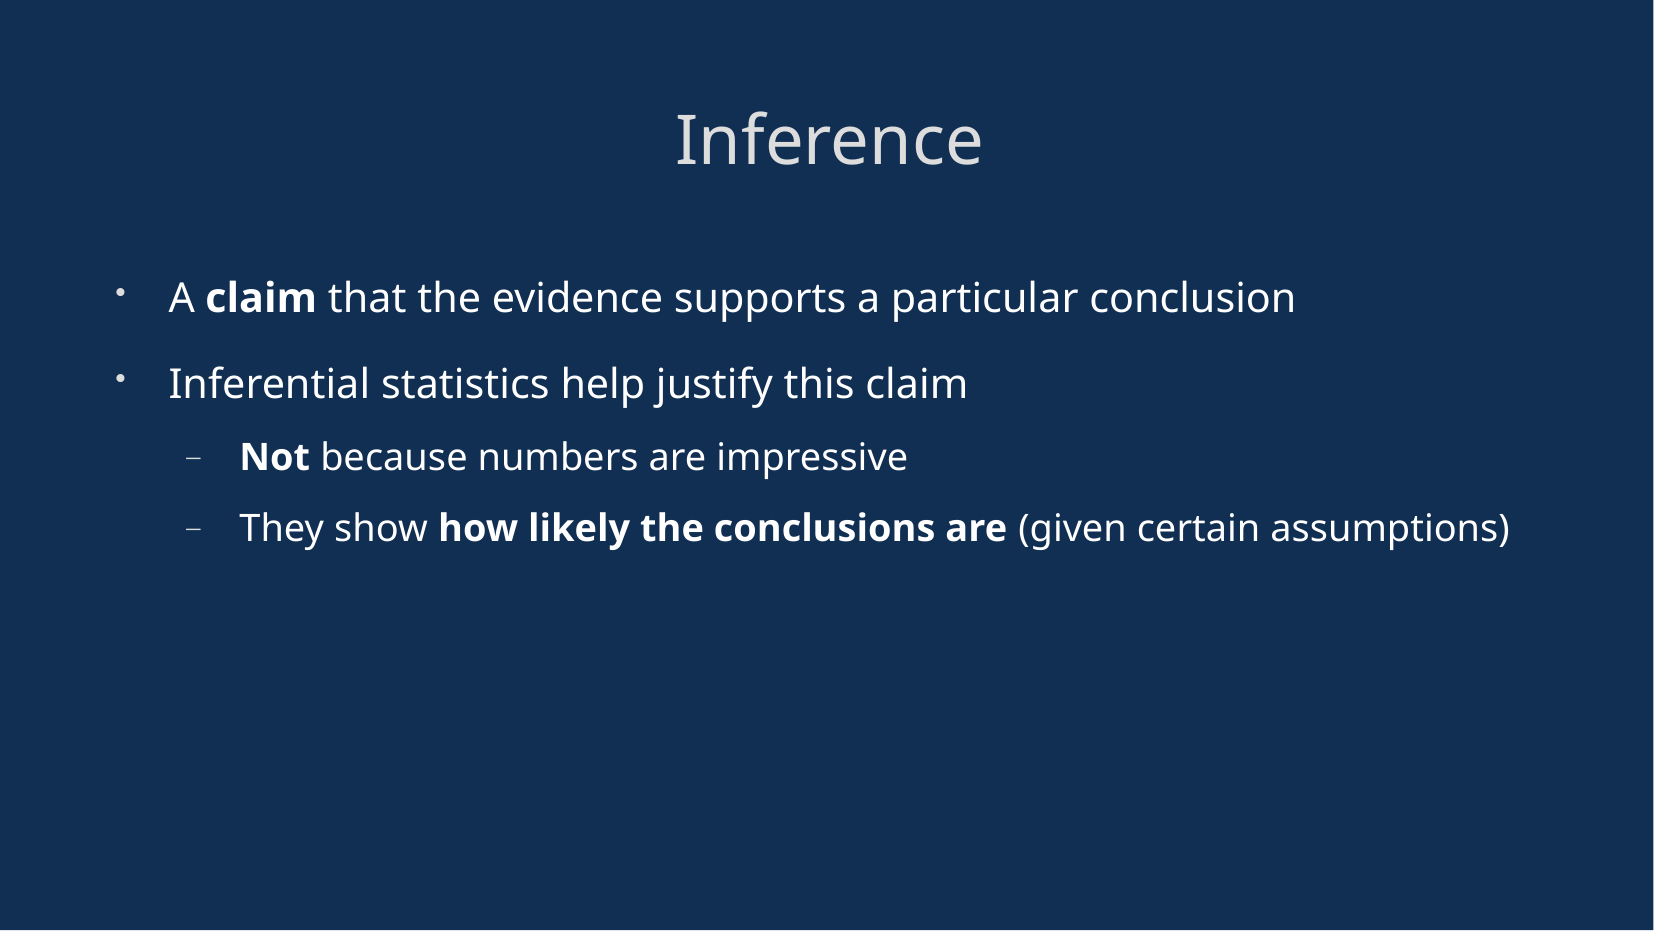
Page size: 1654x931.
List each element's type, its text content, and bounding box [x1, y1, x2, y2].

title Inference [97, 56, 1563, 220]
list A claim that the evidence supports a particular conclusion Inferential statistics help justify this claim Not because numbers are impressive They show how likely the conclusions are (given certain assumptions) [97, 268, 1563, 806]
